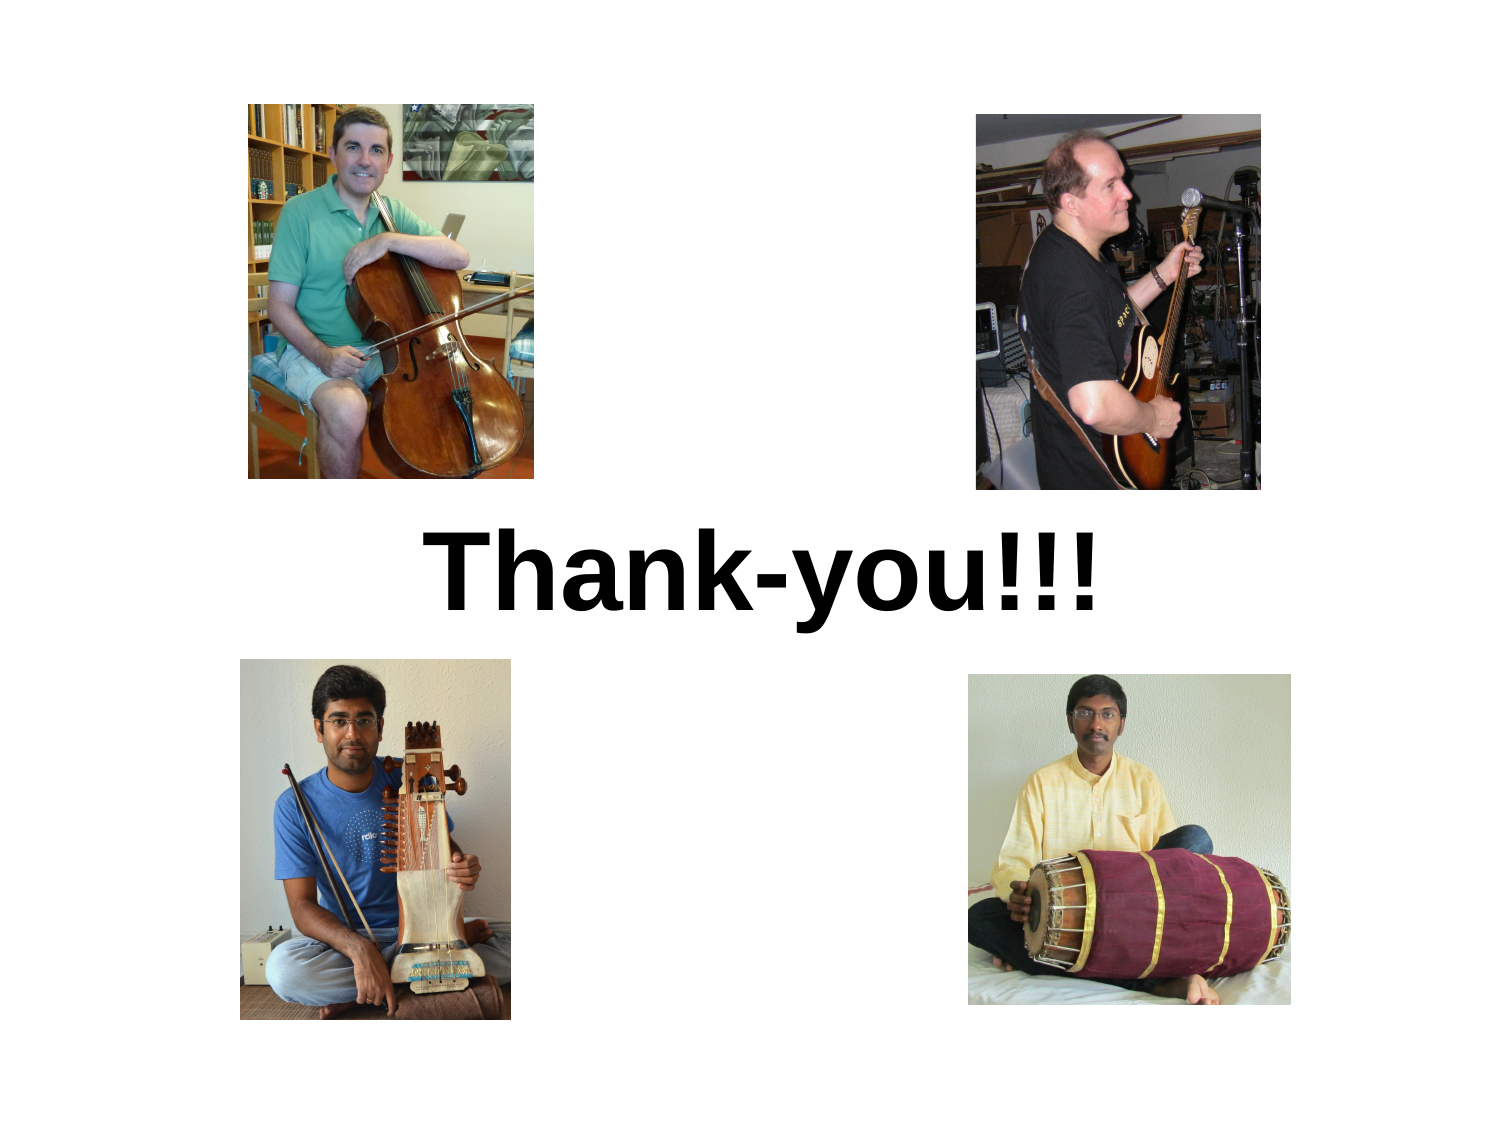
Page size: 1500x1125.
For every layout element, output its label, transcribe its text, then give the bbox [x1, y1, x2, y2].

text_box Thank-you!!! [408, 501, 1120, 642]
picture [248, 104, 534, 479]
picture [240, 659, 511, 1021]
picture [968, 674, 1291, 1006]
picture [975, 114, 1261, 490]
